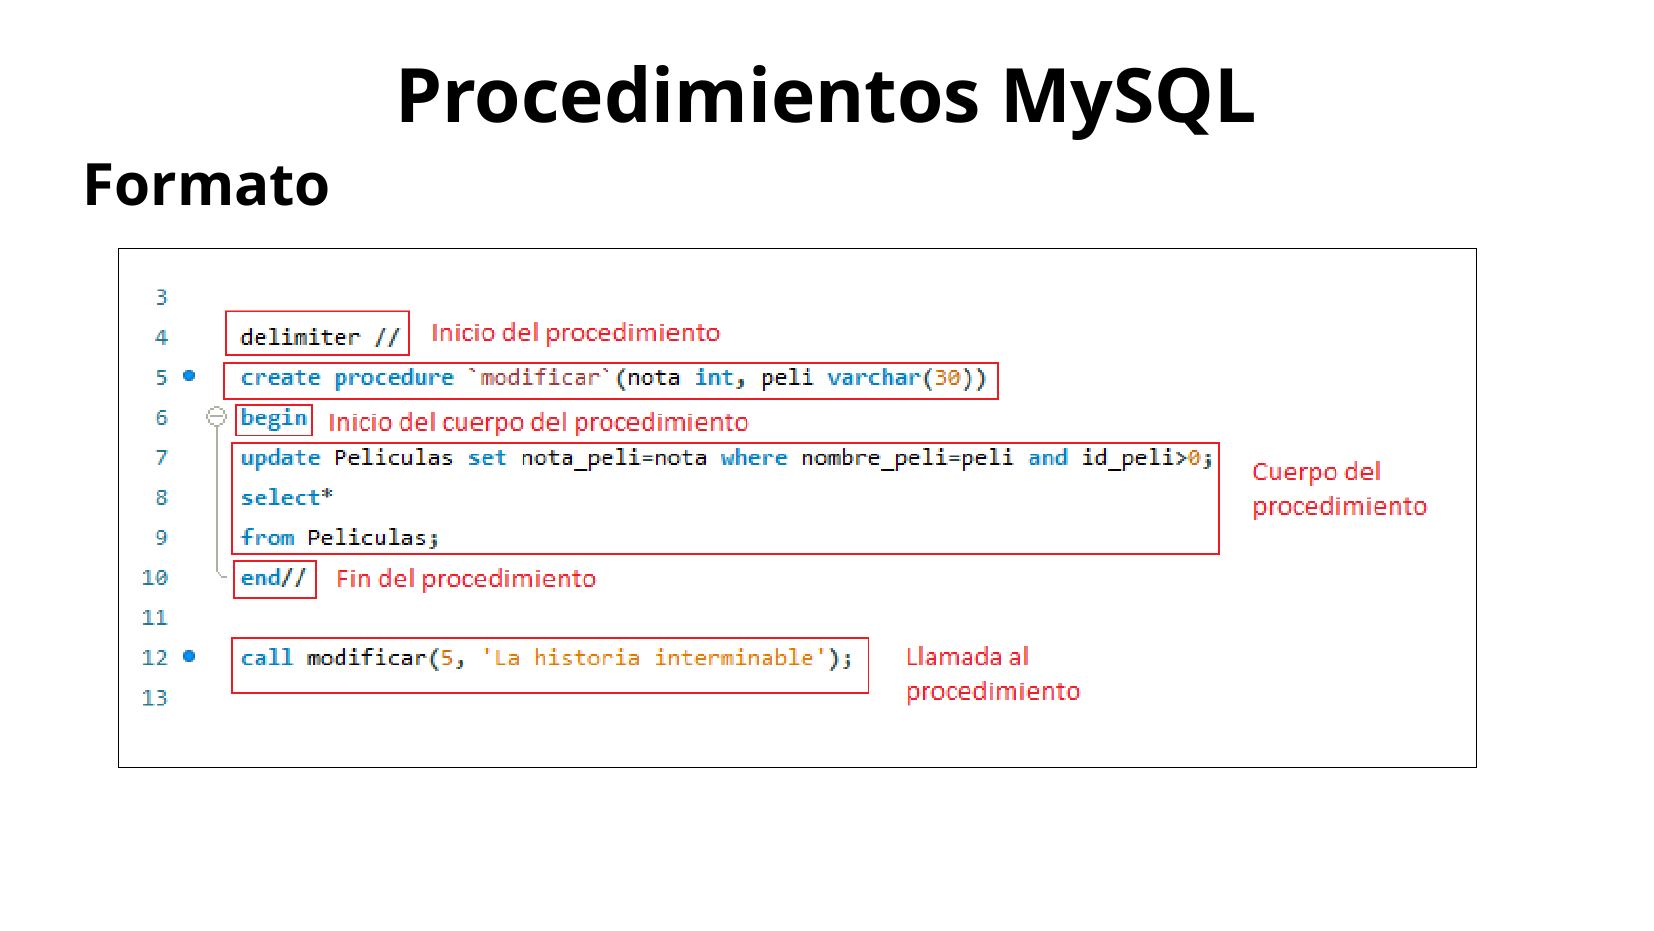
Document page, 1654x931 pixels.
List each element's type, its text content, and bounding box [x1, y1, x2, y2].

title Procedimientos MySQL [82, 37, 1571, 147]
list Formato [82, 147, 1571, 857]
picture [118, 248, 1477, 768]
